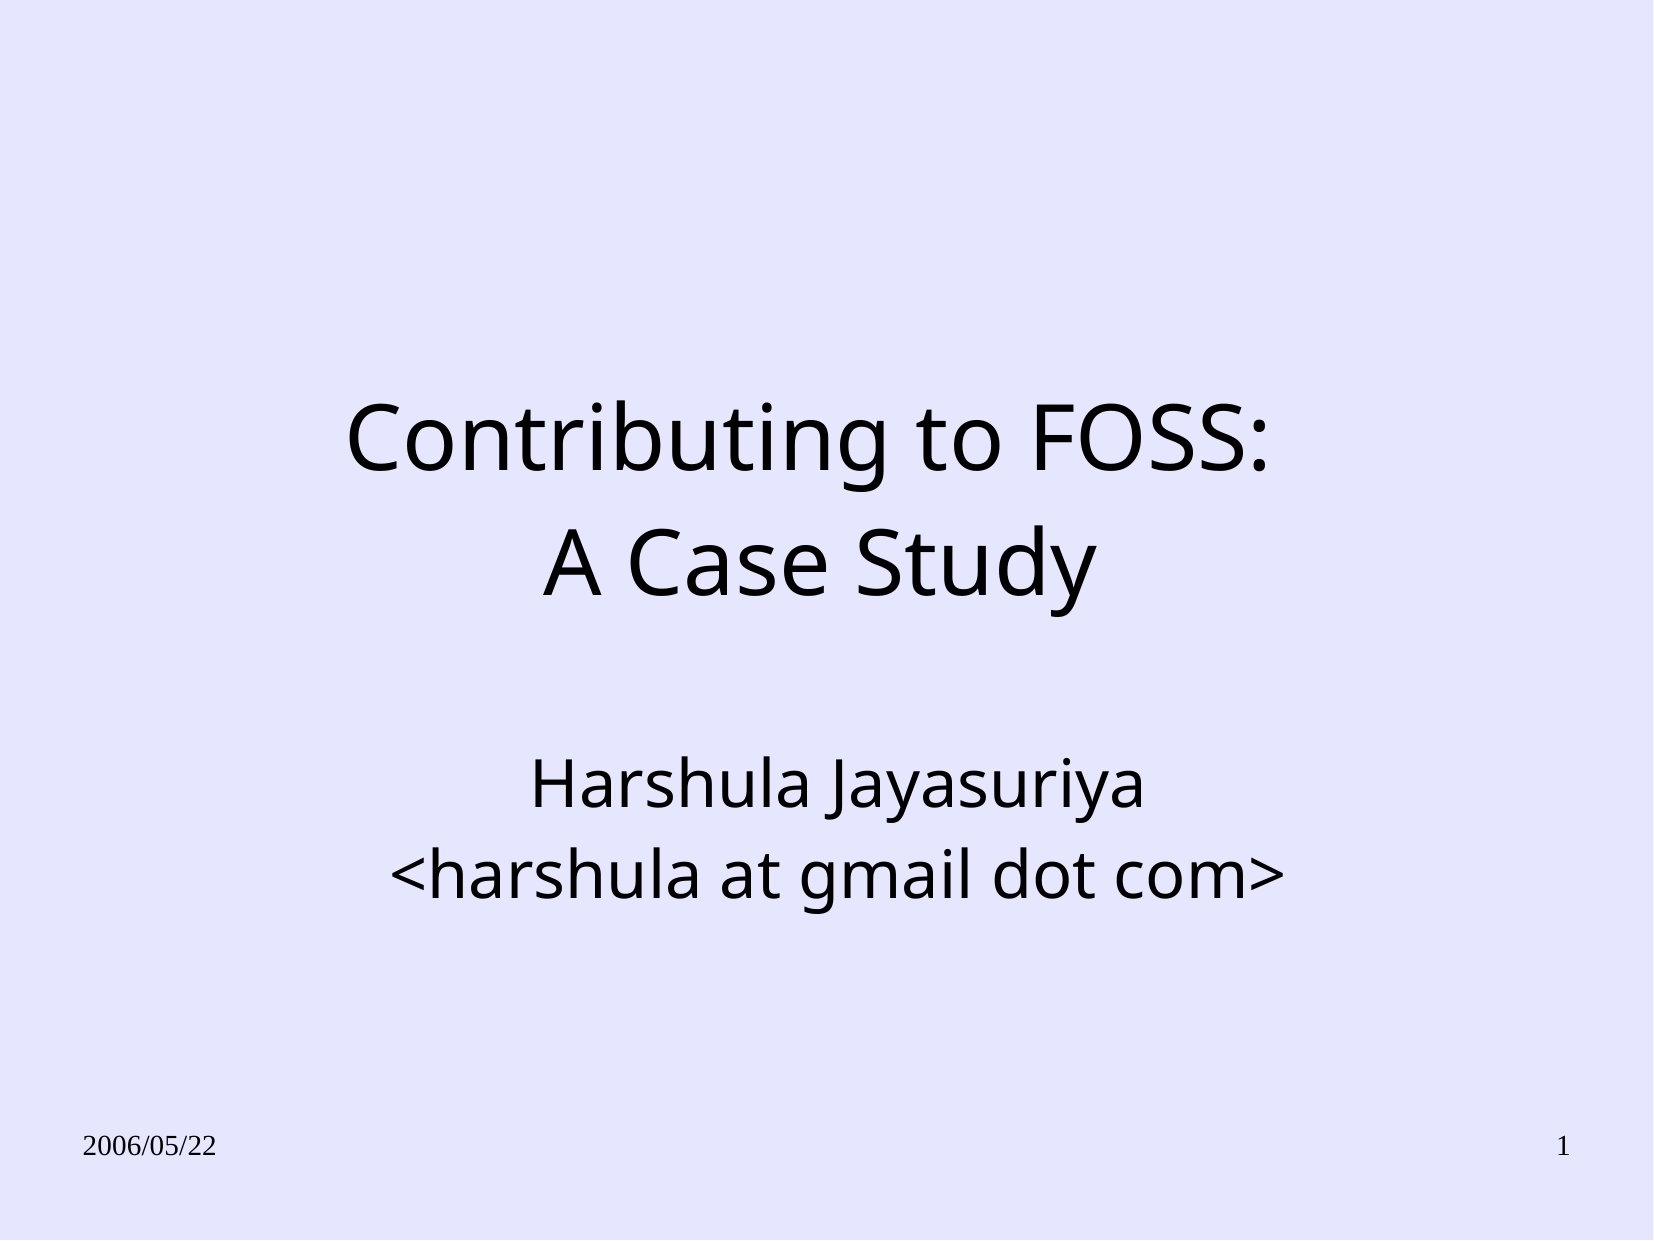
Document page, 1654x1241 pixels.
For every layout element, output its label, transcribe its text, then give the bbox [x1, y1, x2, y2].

title Contributing to FOSS: A Case Study [76, 285, 1565, 679]
subtitle Harshula Jayasuriya <harshula at gmail dot com> [76, 679, 1565, 975]
